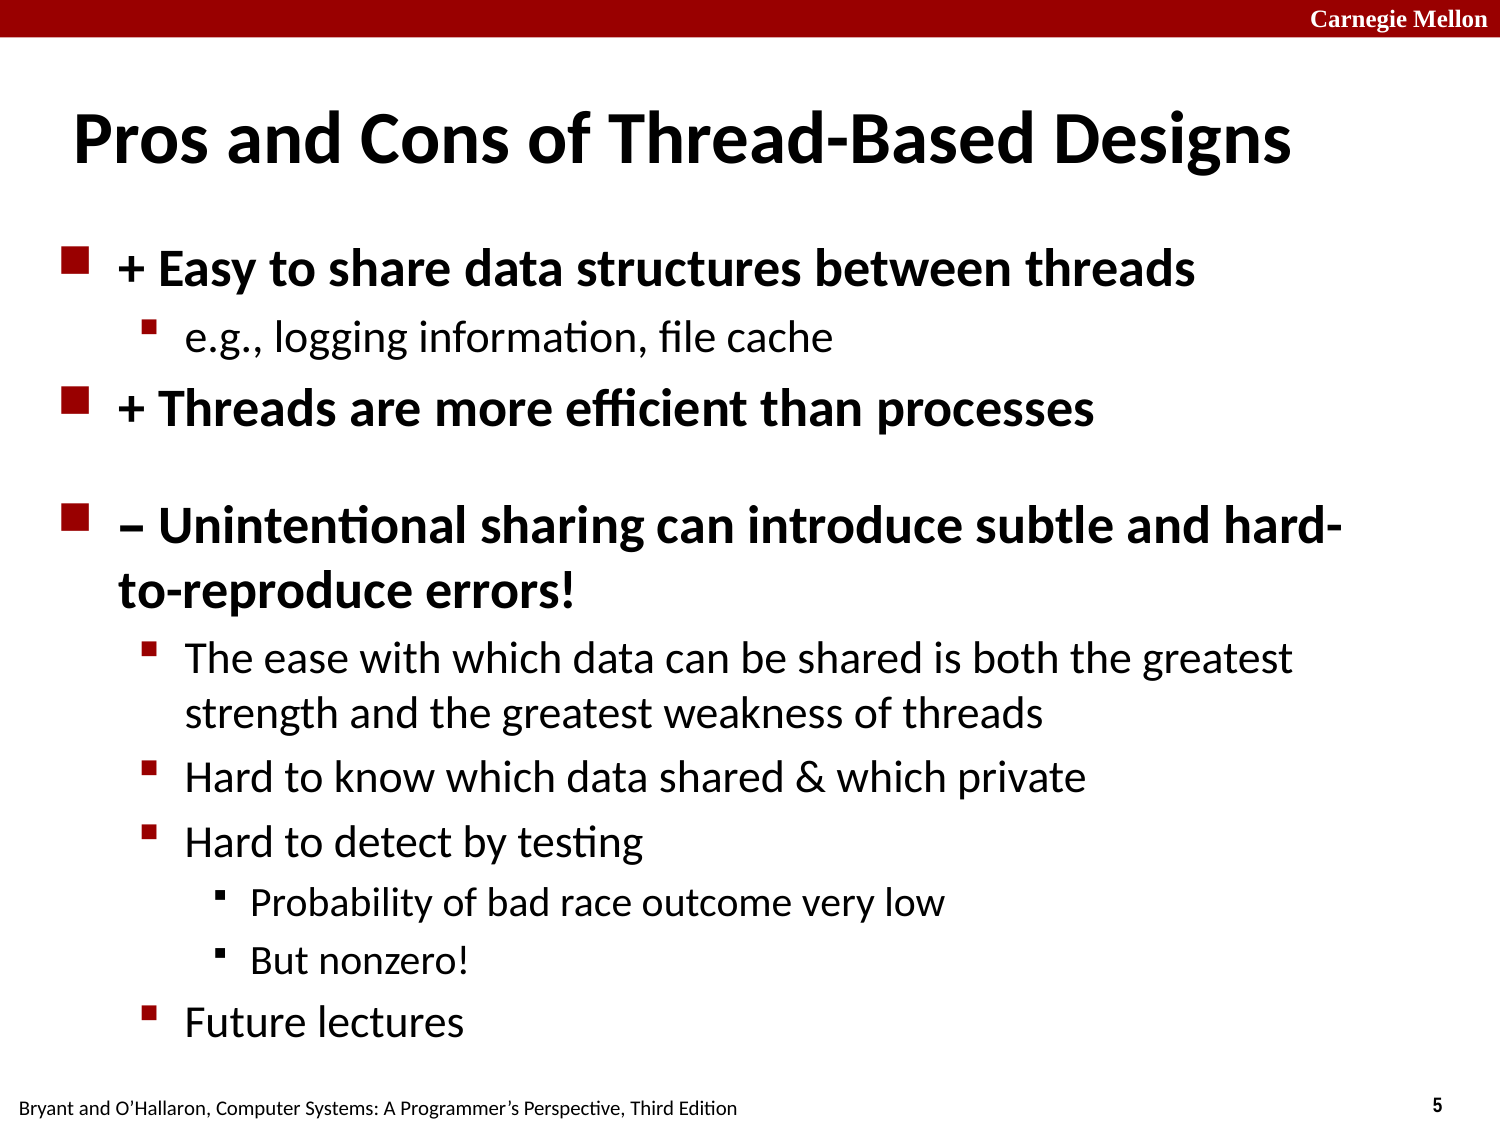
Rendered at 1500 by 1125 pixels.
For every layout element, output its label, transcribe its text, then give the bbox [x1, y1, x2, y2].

list + Easy to share data structures between threads e.g., logging information, file cache + Threads are more efficient than processes – Unintentional sharing can introduce subtle and hard-to-reproduce errors! The ease with which data can be shared is both the greatest strength and the greatest weakness of threads Hard to know which data shared & which private Hard to detect by testing Probability of bad race outcome very low But nonzero! Future lectures [47, 224, 1411, 1082]
title Pros and Cons of Thread-Based Designs [58, 71, 1350, 197]
